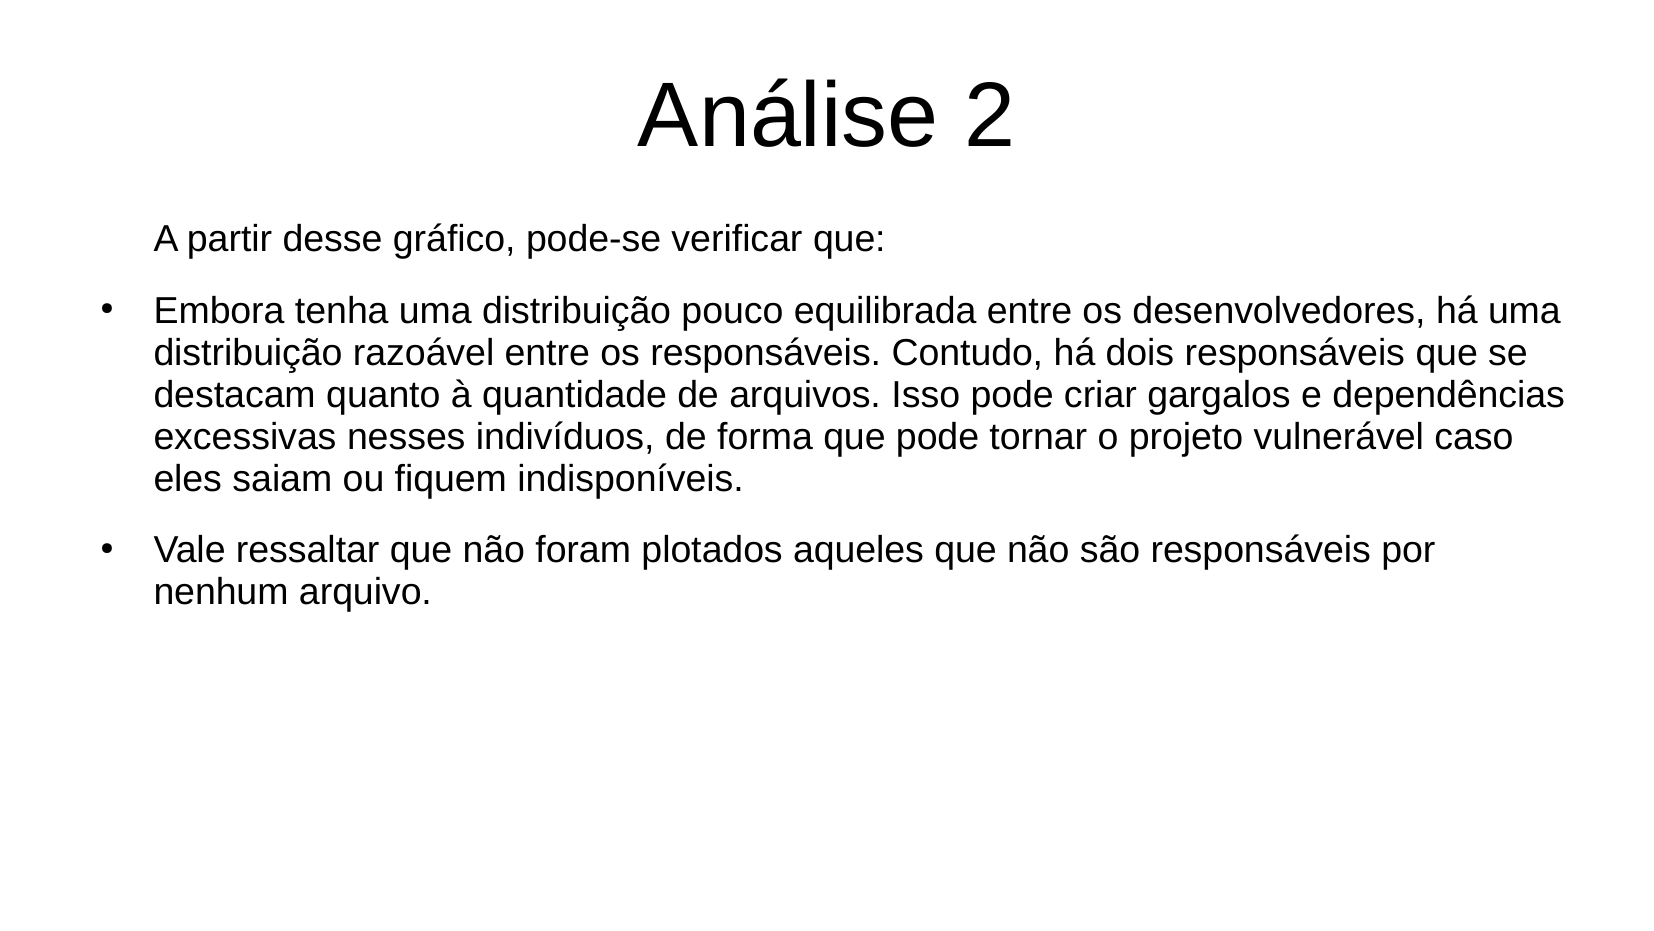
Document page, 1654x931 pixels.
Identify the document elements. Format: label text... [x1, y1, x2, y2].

title Análise 2 [82, 37, 1571, 193]
list A partir desse gráfico, pode-se verificar que: Embora tenha uma distribuição pouco equilibrada entre os desenvolvedores, há uma distribuição razoável entre os responsáveis. Contudo, há dois responsáveis que se destacam quanto à quantidade de arquivos. Isso pode criar gargalos e dependências excessivas nesses indivíduos, de forma que pode tornar o projeto vulnerável caso eles saiam ou fiquem indisponíveis. Vale ressaltar que não foram plotados aqueles que não são responsáveis por nenhum arquivo. [82, 217, 1571, 758]
